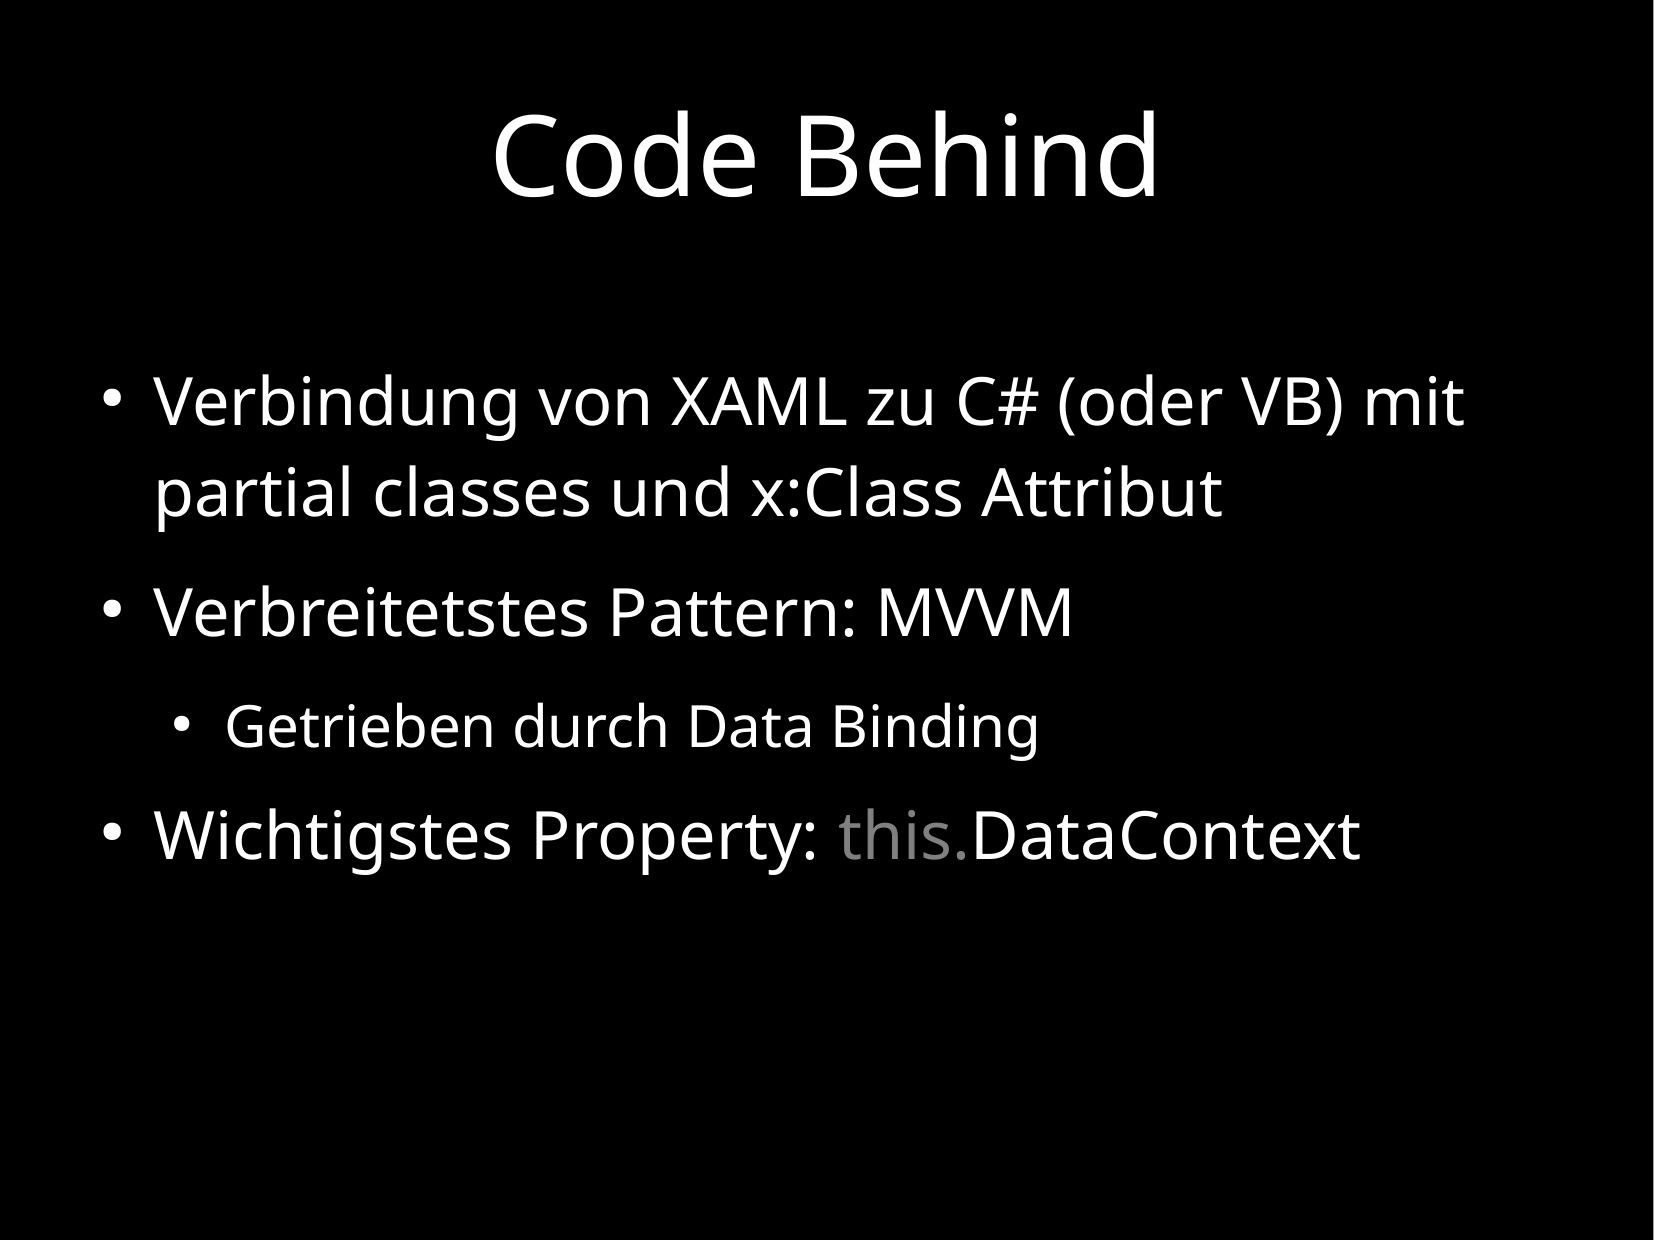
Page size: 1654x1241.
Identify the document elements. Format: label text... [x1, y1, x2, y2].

title Code Behind [82, 49, 1571, 257]
list Verbindung von XAML zu C# (oder VB) mit partial classes und x:Class Attribut Verbreitetstes Pattern: MVVM Getrieben durch Data Binding Wichtigstes Property: this.DataContext [82, 354, 1571, 1173]
